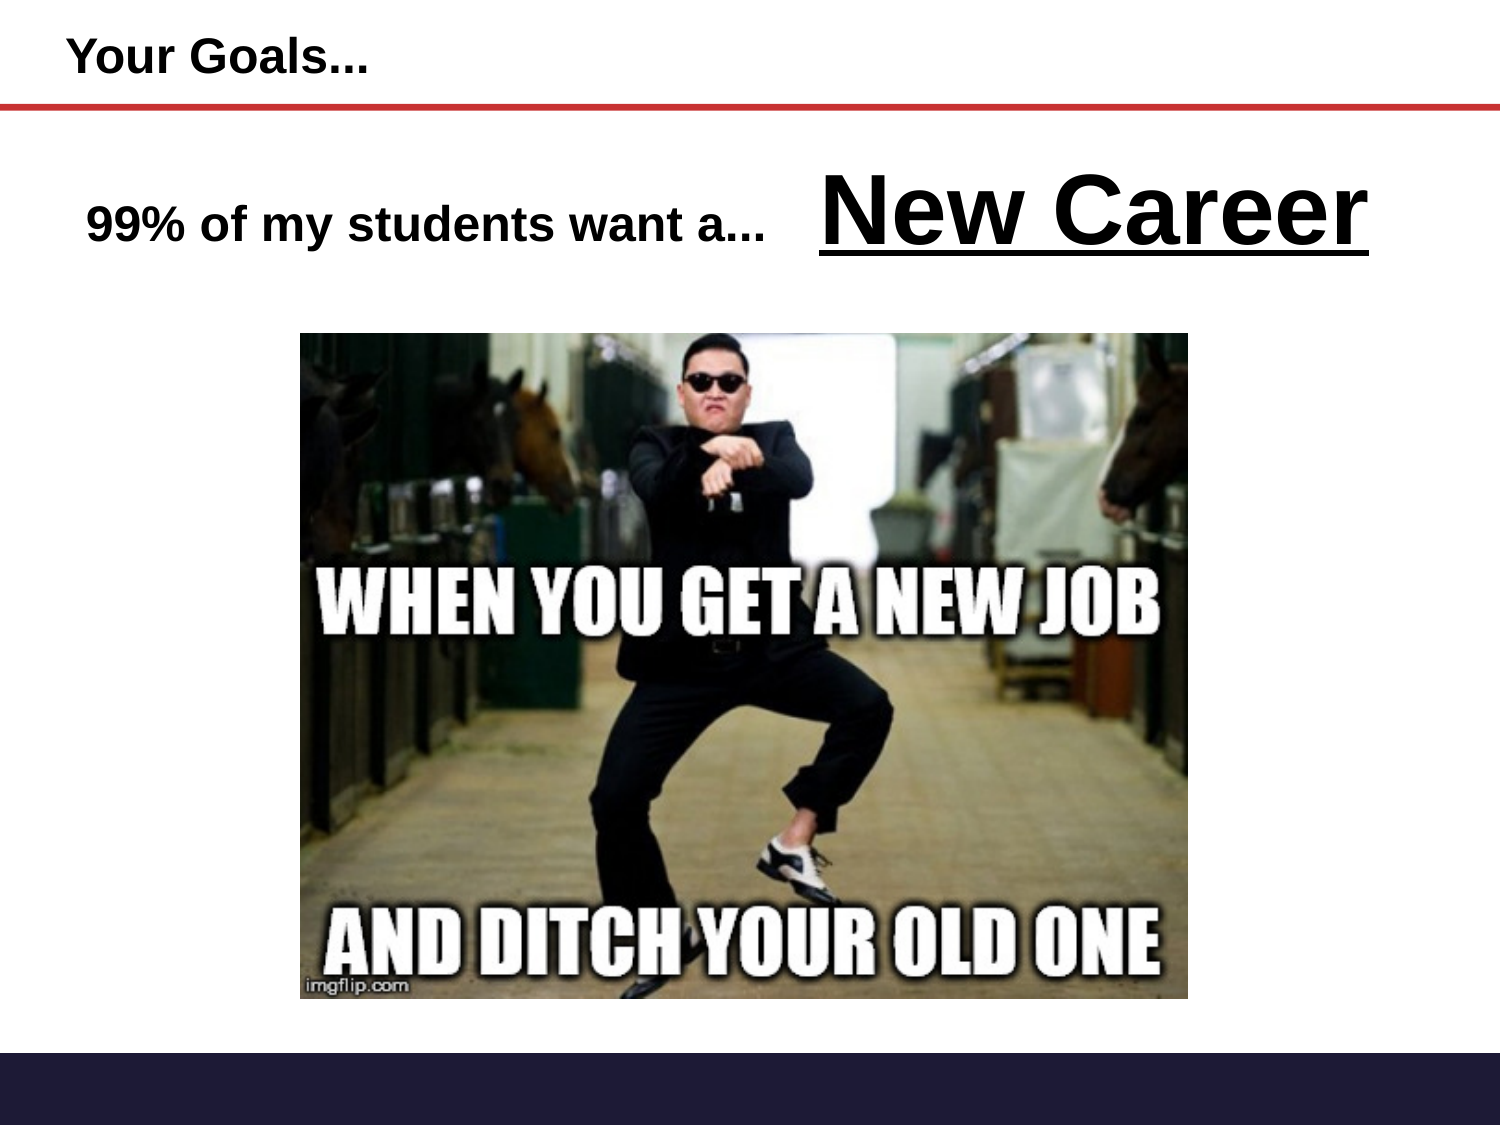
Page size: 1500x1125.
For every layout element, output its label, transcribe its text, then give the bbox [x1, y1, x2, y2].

title Your Goals... [50, 0, 948, 108]
picture [300, 333, 1188, 999]
text_box New Career [804, 137, 1385, 273]
text_box 99% of my students want a... [71, 184, 783, 260]
